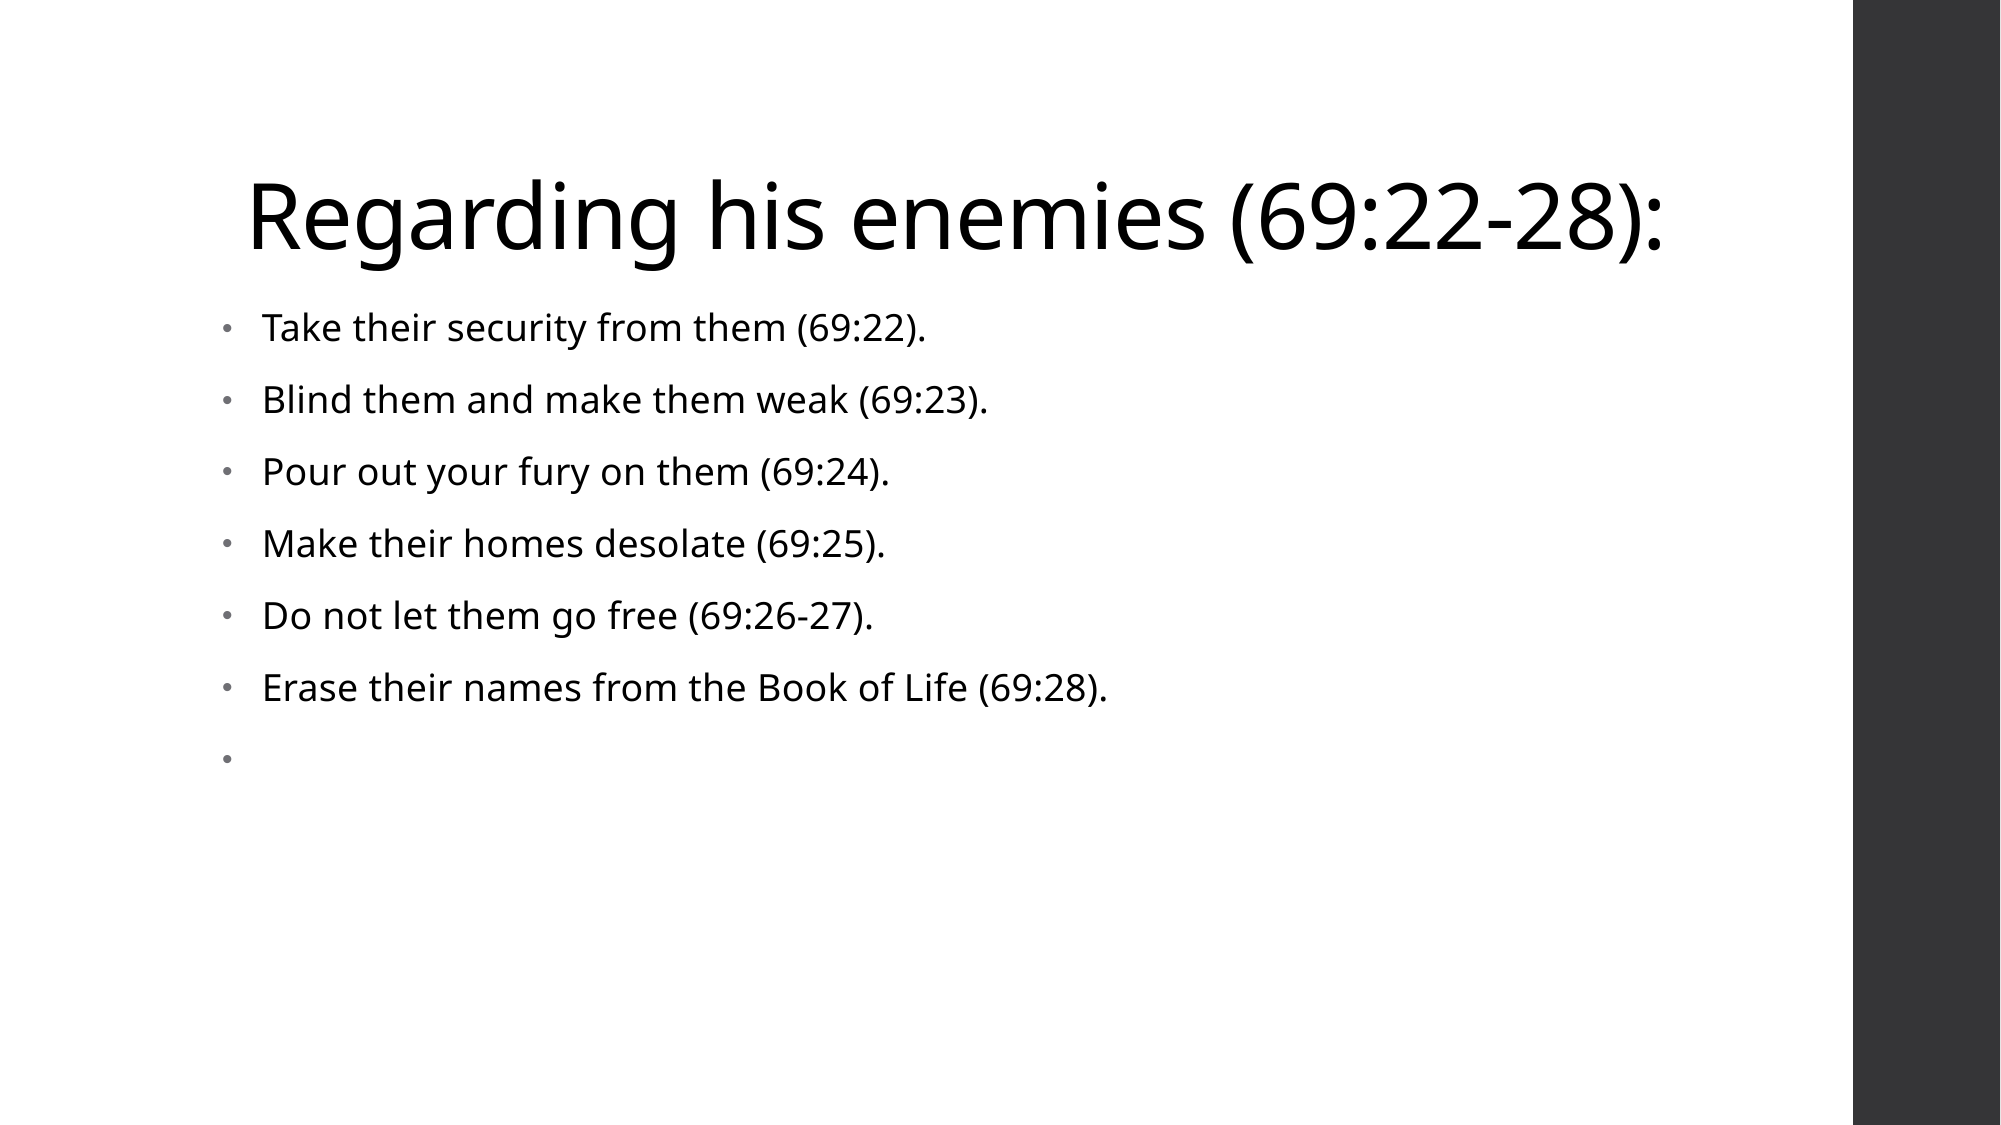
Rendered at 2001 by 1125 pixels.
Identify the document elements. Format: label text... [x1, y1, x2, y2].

title Regarding his enemies (69:22-28): [206, 60, 1797, 278]
list Take their security from them (69:22). Blind them and make them weak (69:23). Pour out your fury on them (69:24). Make their homes desolate (69:25). Do not let them go free (69:26-27). Erase their names from the Book of Life (69:28). [206, 299, 1617, 1014]
